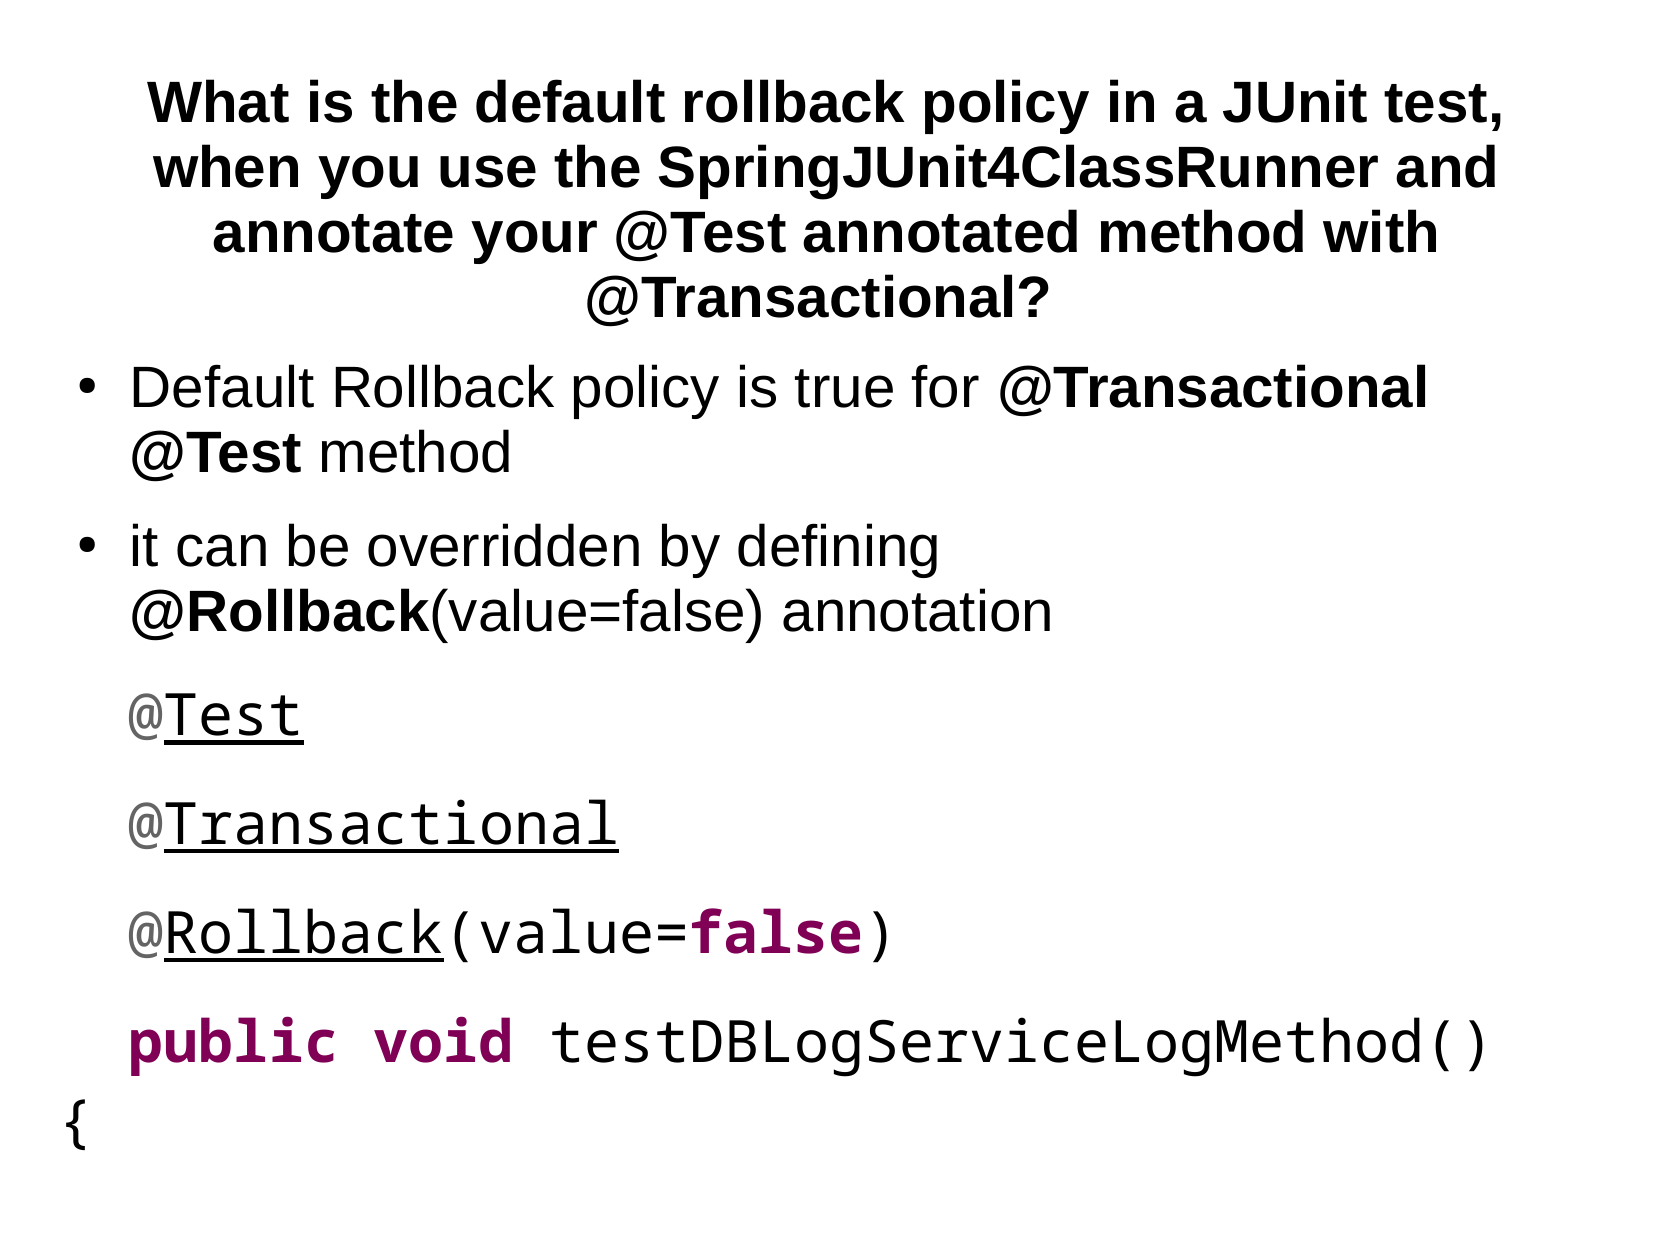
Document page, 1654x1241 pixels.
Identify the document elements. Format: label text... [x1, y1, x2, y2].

list Default Rollback policy is true for @Transactional @Test method it can be overridden by defining @Rollback(value=false) annotation @Test @Transactional @Rollback(value=false) public void testDBLogServiceLogMethod() { [59, 354, 1548, 1094]
title What is the default rollback policy in a JUnit test, when you use the SpringJUnit4ClassRunner and annotate your @Test annotated method with @Transactional? [82, 66, 1571, 333]
